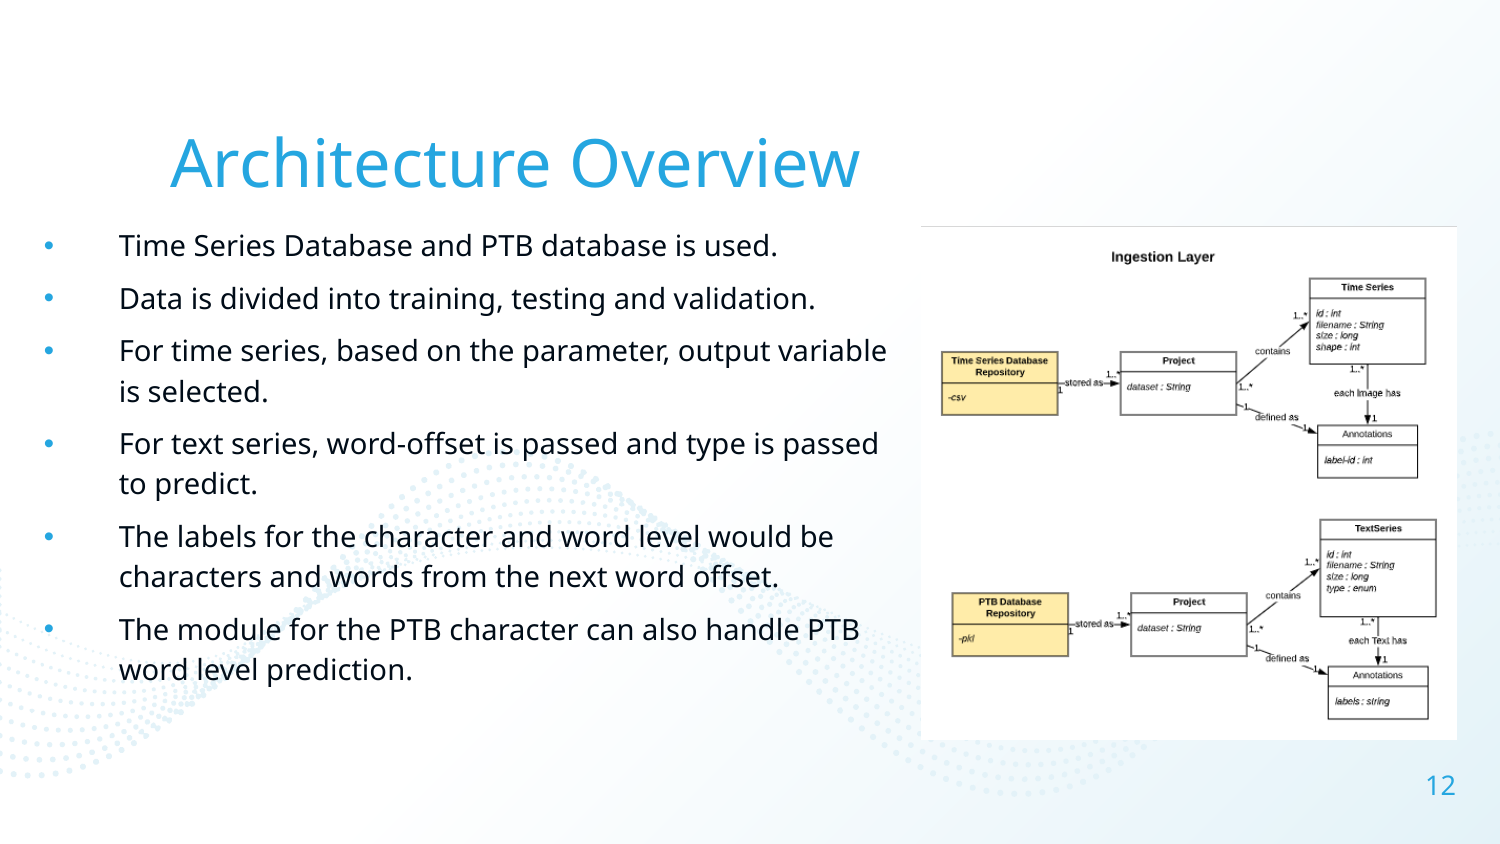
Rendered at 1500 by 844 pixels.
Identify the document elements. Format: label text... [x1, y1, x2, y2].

slide_number <number> [1366, 754, 1457, 819]
picture [921, 222, 1457, 740]
list Time Series Database and PTB database is used. Data is divided into training, testing and validation. For time series, based on the parameter, output variable is selected. For text series, word-offset is passed and type is passed to predict. The labels for the character and word level would be characters and words from the next word offset. The module for the PTB character can also handle PTB word level prediction. [43, 222, 909, 740]
title Architecture Overview [170, 137, 1330, 203]
